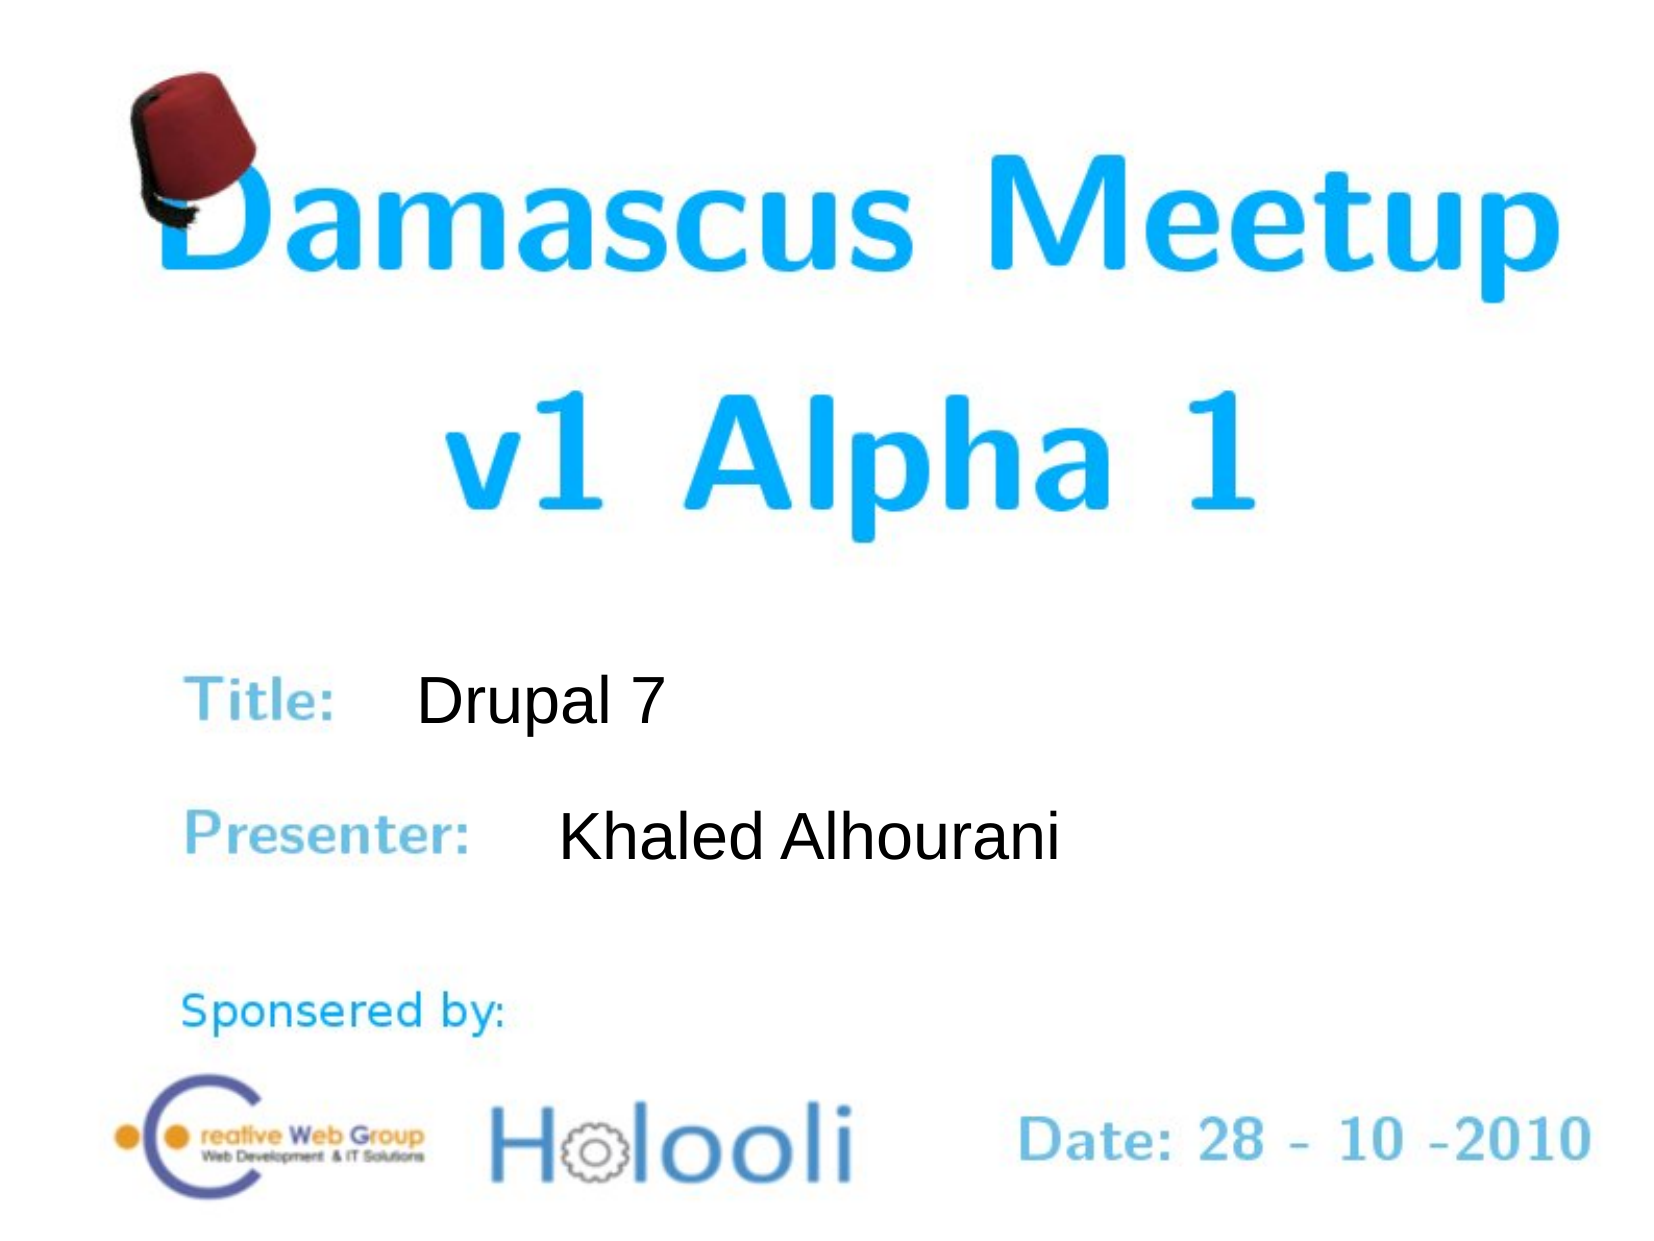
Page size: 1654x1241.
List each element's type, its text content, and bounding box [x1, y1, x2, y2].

list Drupal 7 [345, 663, 826, 776]
list Khaled Alhourani [487, 799, 1238, 912]
picture [0, 0, 1653, 1240]
